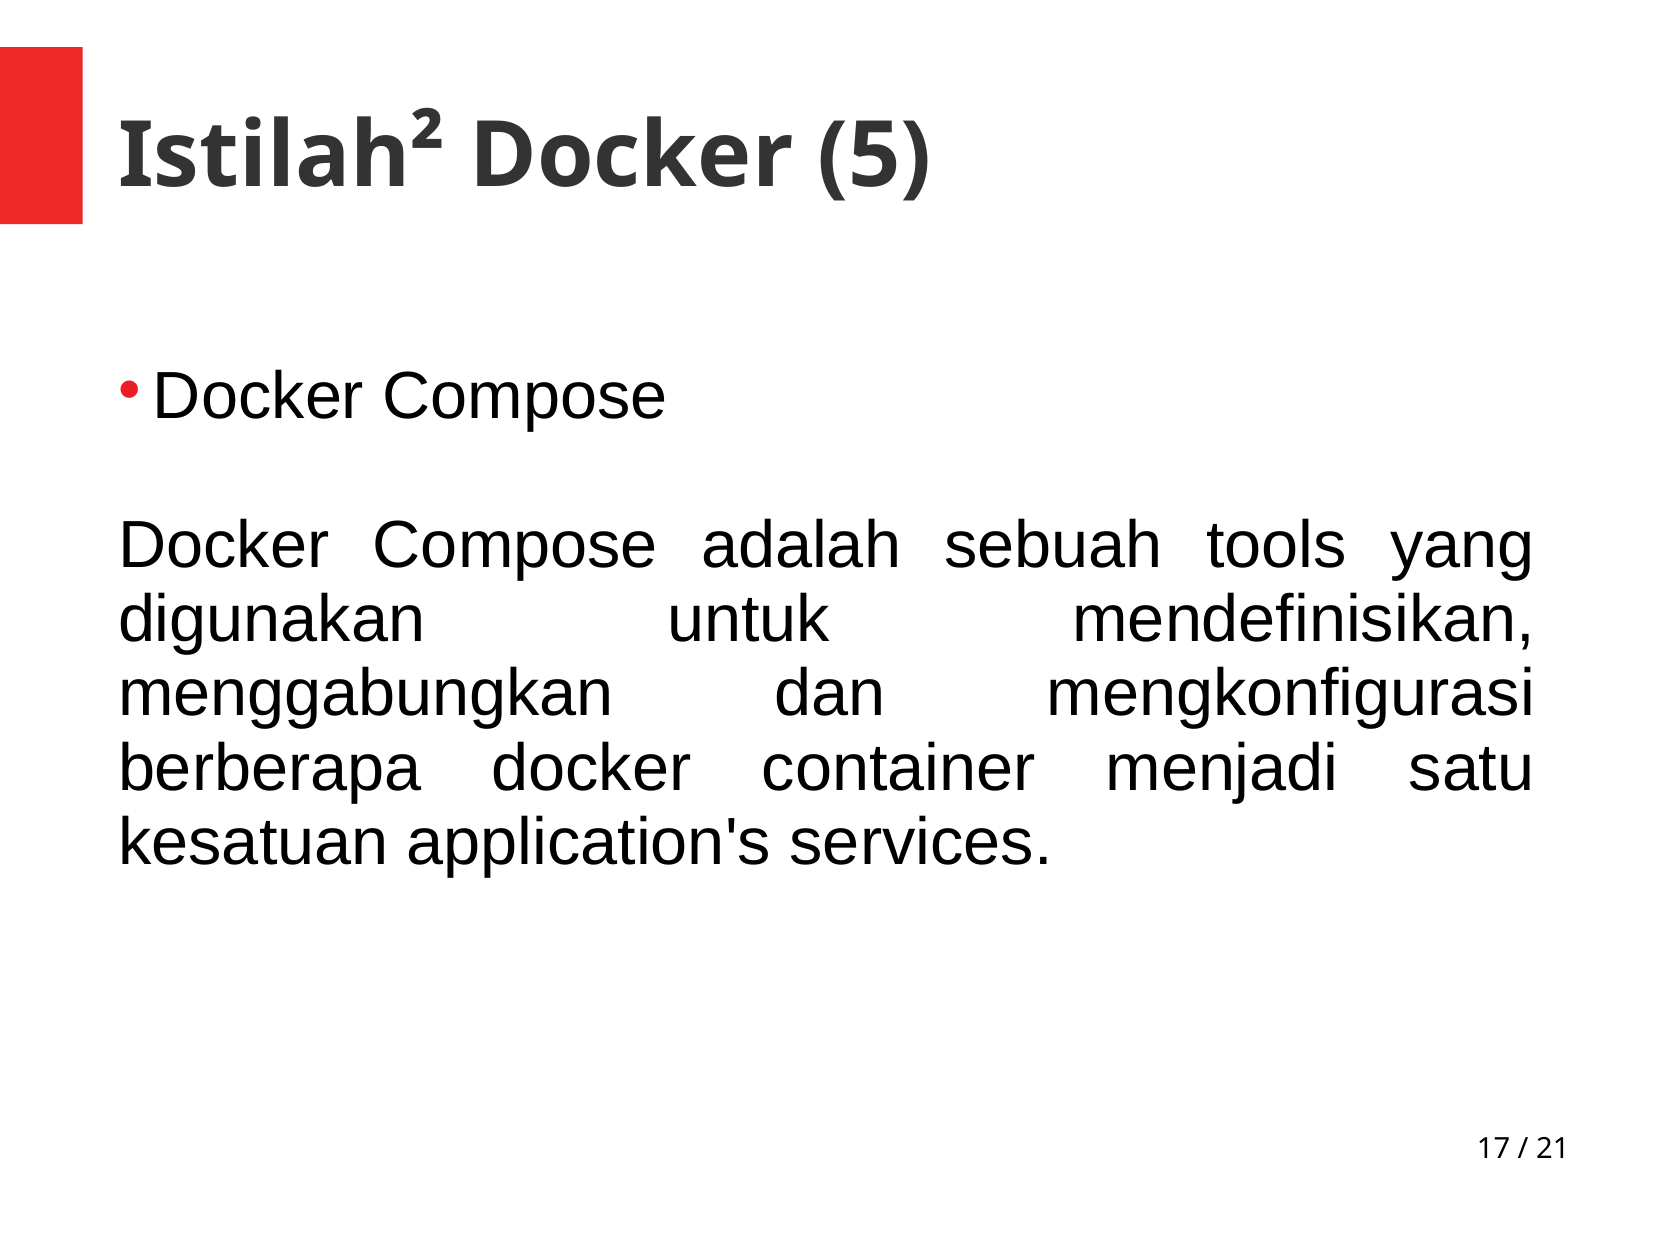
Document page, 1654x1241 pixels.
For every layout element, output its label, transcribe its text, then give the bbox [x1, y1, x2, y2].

subtitle Docker Compose Docker Compose adalah sebuah tools yang digunakan untuk mendefinisikan, menggabungkan dan mengkonfigurasi berberapa docker container menjadi satu kesatuan application's services. [118, 354, 1536, 1074]
title Istilah² Docker (5) [118, 49, 1571, 257]
